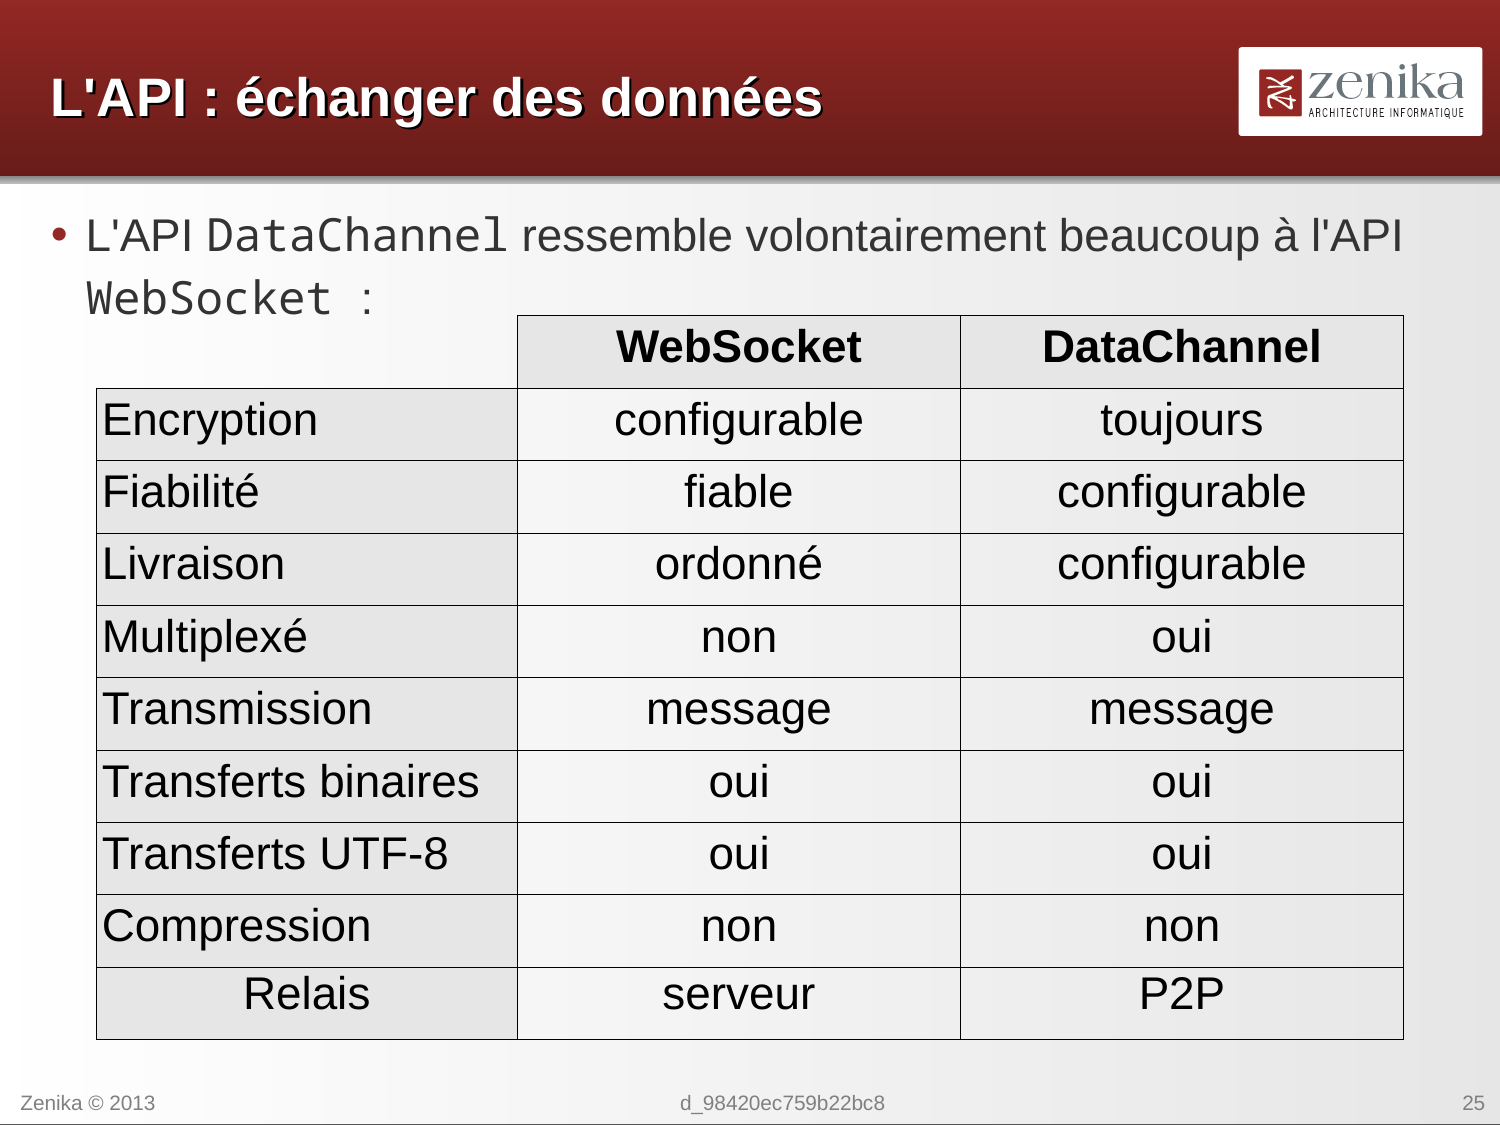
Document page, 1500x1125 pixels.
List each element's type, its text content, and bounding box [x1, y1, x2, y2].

table_cell Relais [97, 1032, 517, 1039]
picture [1257, 58, 1464, 125]
table_cell serveur [518, 1032, 960, 1039]
list L'API DataChannel ressemble volontairement beaucoup à l'API WebSocket : [50, 202, 1435, 1032]
title L'API : échanger des données [50, 15, 1206, 180]
table_cell P2P [961, 1032, 1403, 1039]
